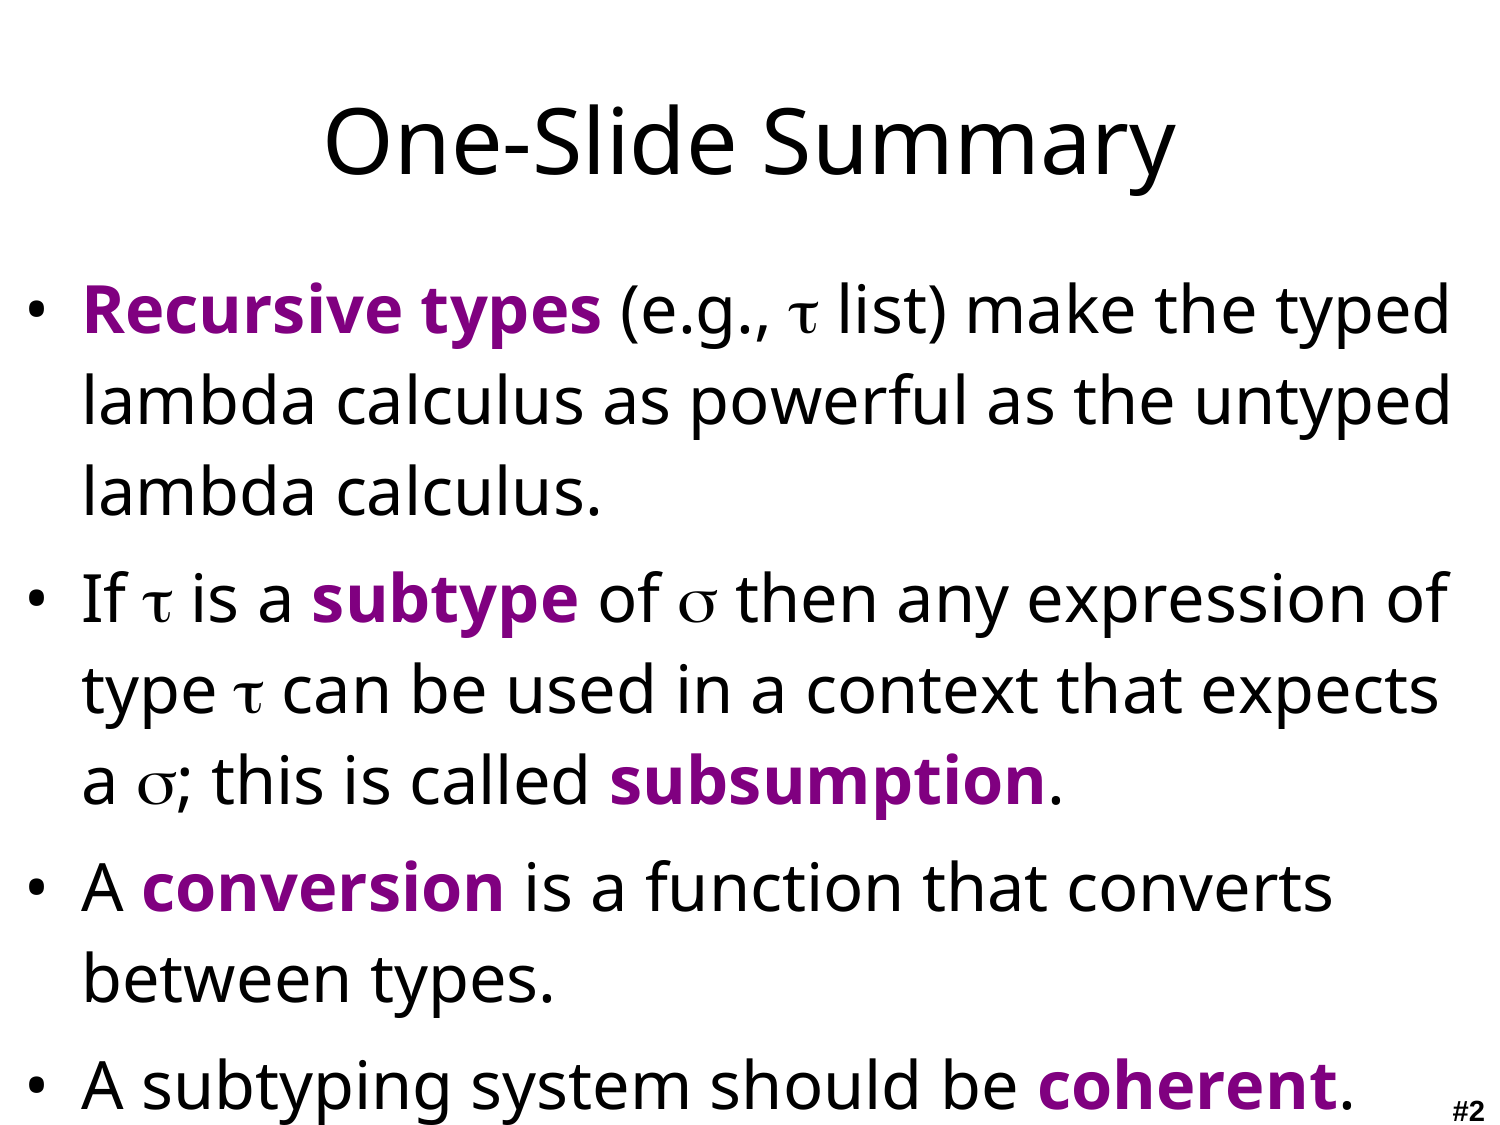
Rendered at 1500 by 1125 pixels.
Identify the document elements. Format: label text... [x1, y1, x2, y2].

title One-Slide Summary [24, 45, 1476, 233]
list Recursive types (e.g.,  list) make the typed lambda calculus as powerful as the untyped lambda calculus. If  is a subtype of  then any expression of type  can be used in a context that expects a ; this is called subsumption. A conversion is a function that converts between types. A subtyping system should be coherent. [24, 262, 1476, 1101]
